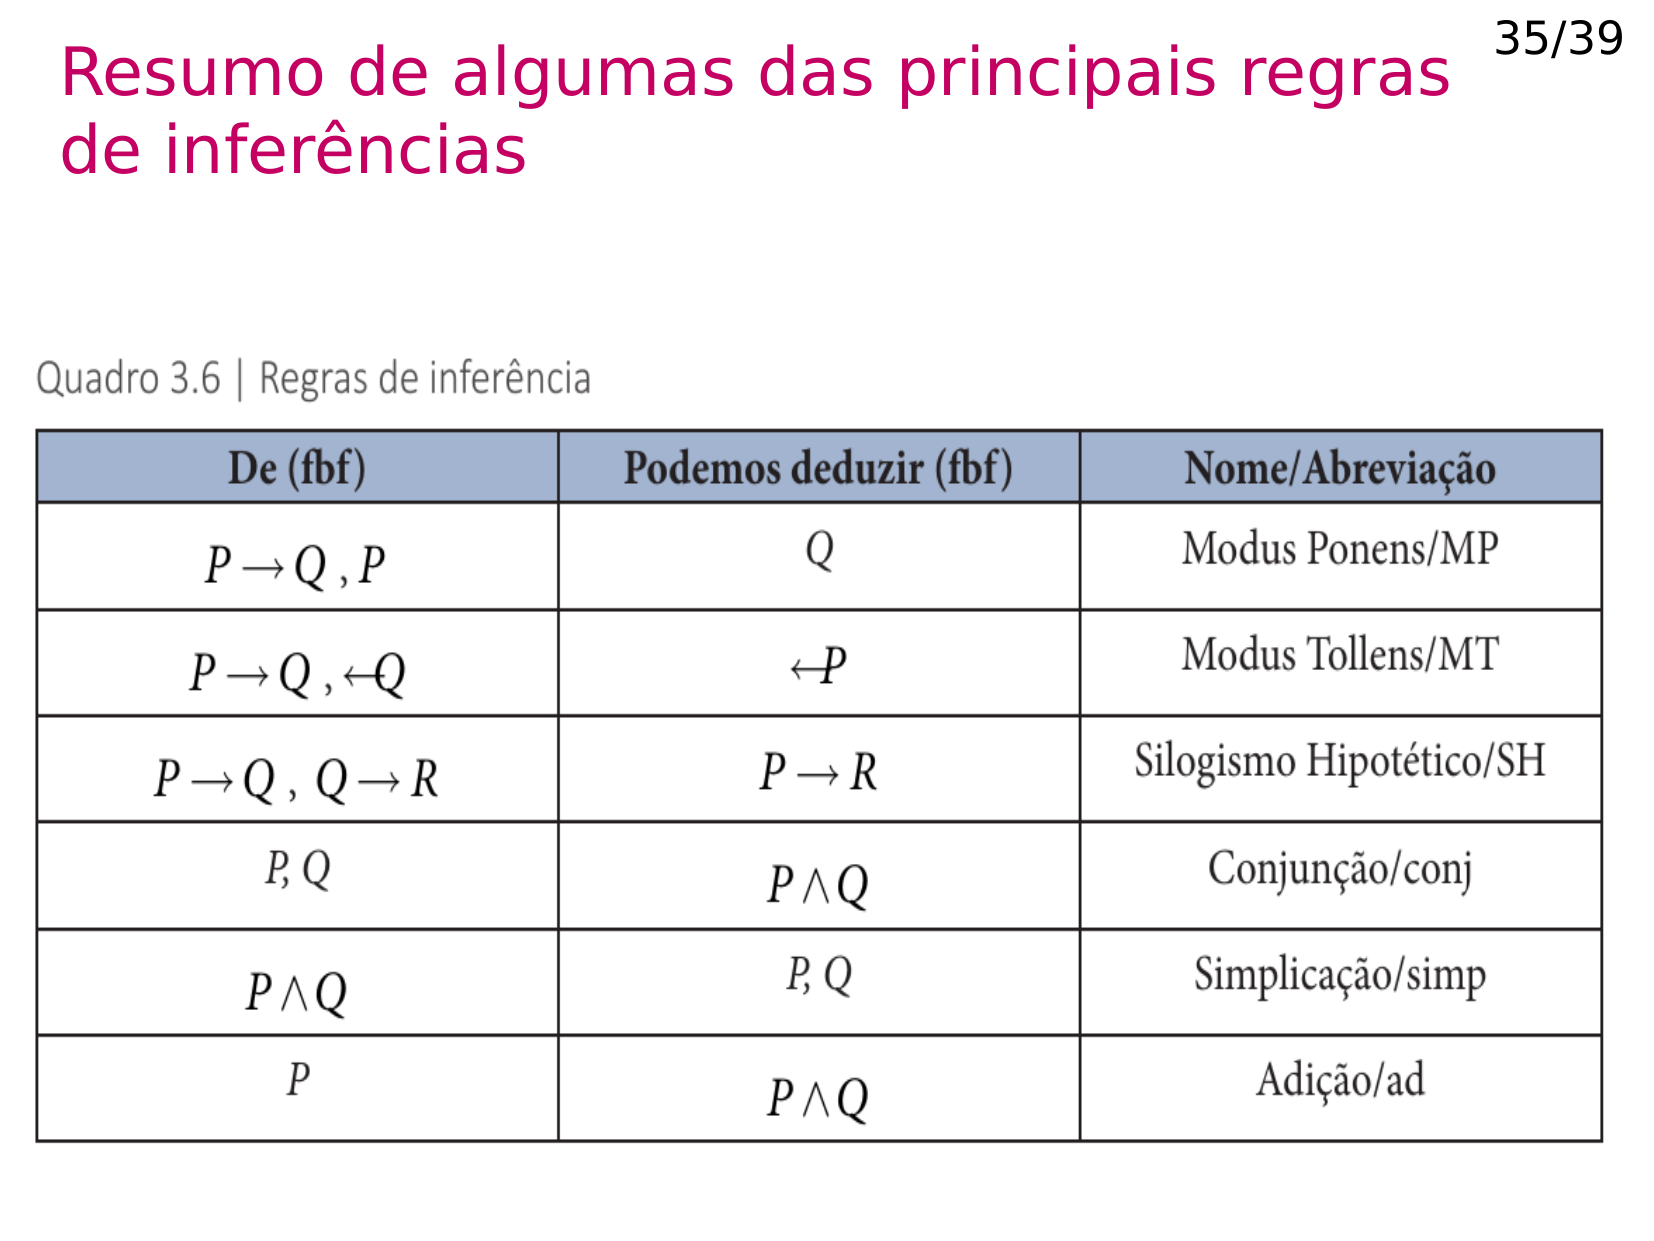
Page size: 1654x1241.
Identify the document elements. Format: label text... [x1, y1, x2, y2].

picture [23, 354, 1609, 1150]
title Resumo de algumas das principais regras de inferências [59, 10, 1595, 213]
